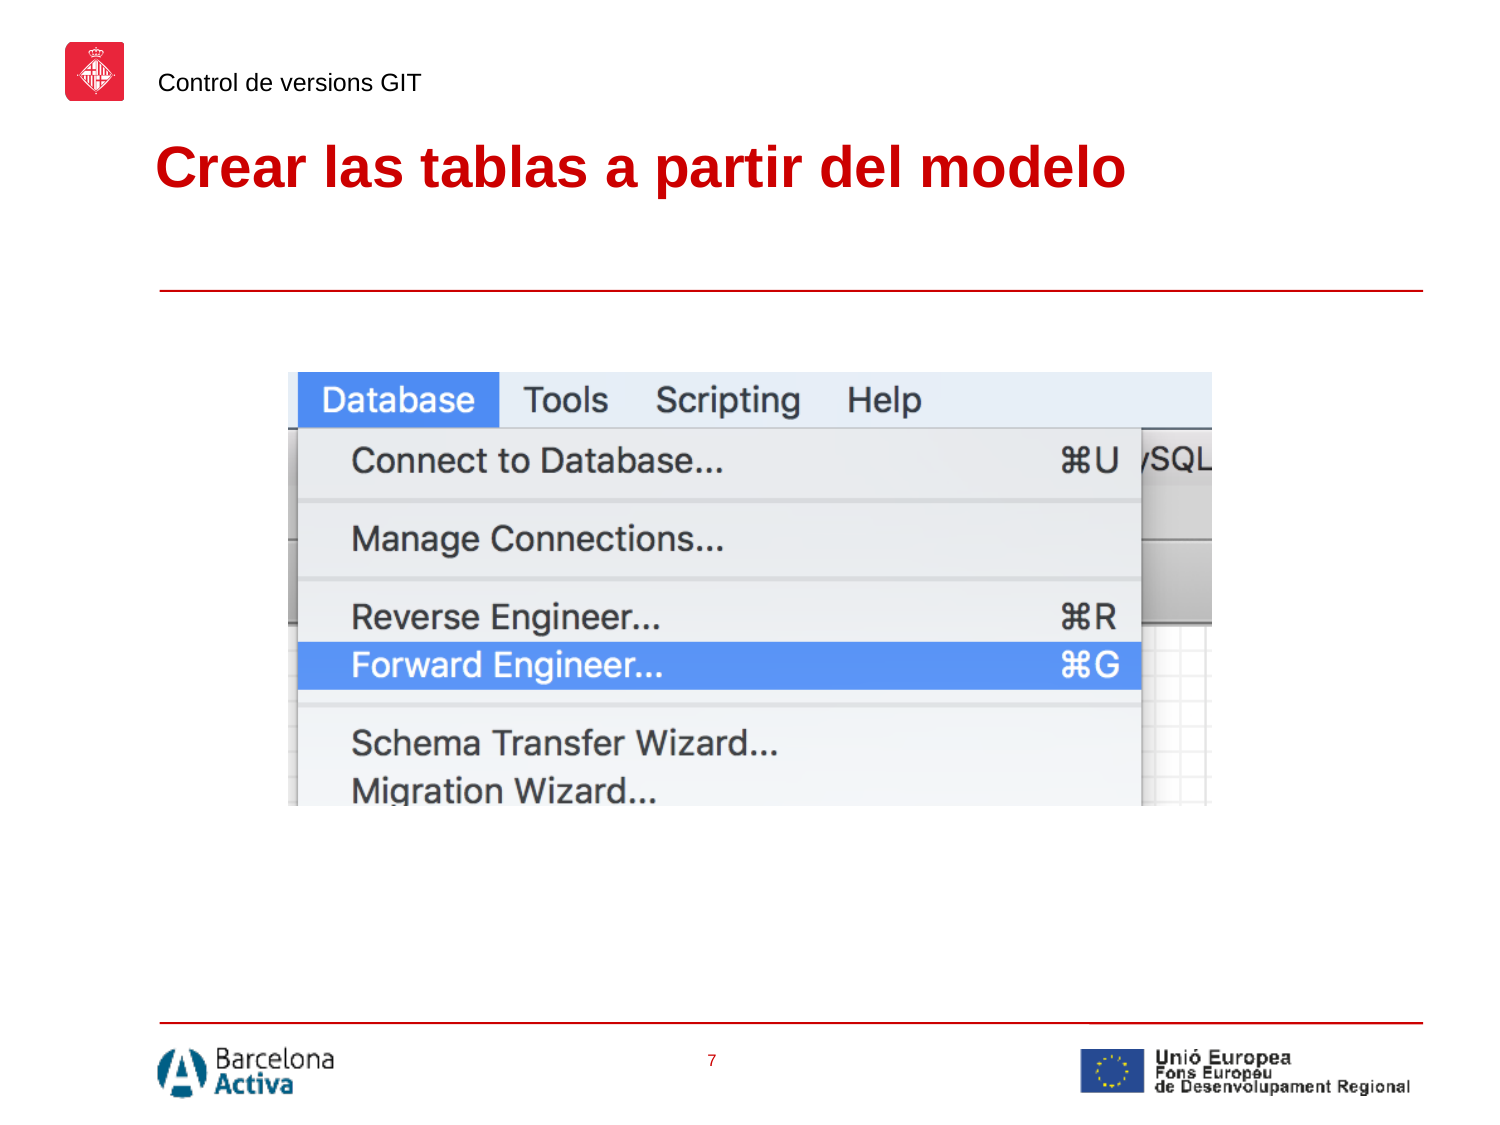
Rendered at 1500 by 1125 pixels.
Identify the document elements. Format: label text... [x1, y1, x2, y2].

picture [147, 1034, 343, 1110]
picture [288, 372, 1212, 806]
text_box Crear las tablas a partir del modelo [140, 121, 1416, 268]
slide_number <number> [536, 1042, 887, 1103]
picture [1080, 1049, 1411, 1096]
picture [65, 42, 124, 101]
text_box Control de versions GIT [142, 58, 666, 104]
